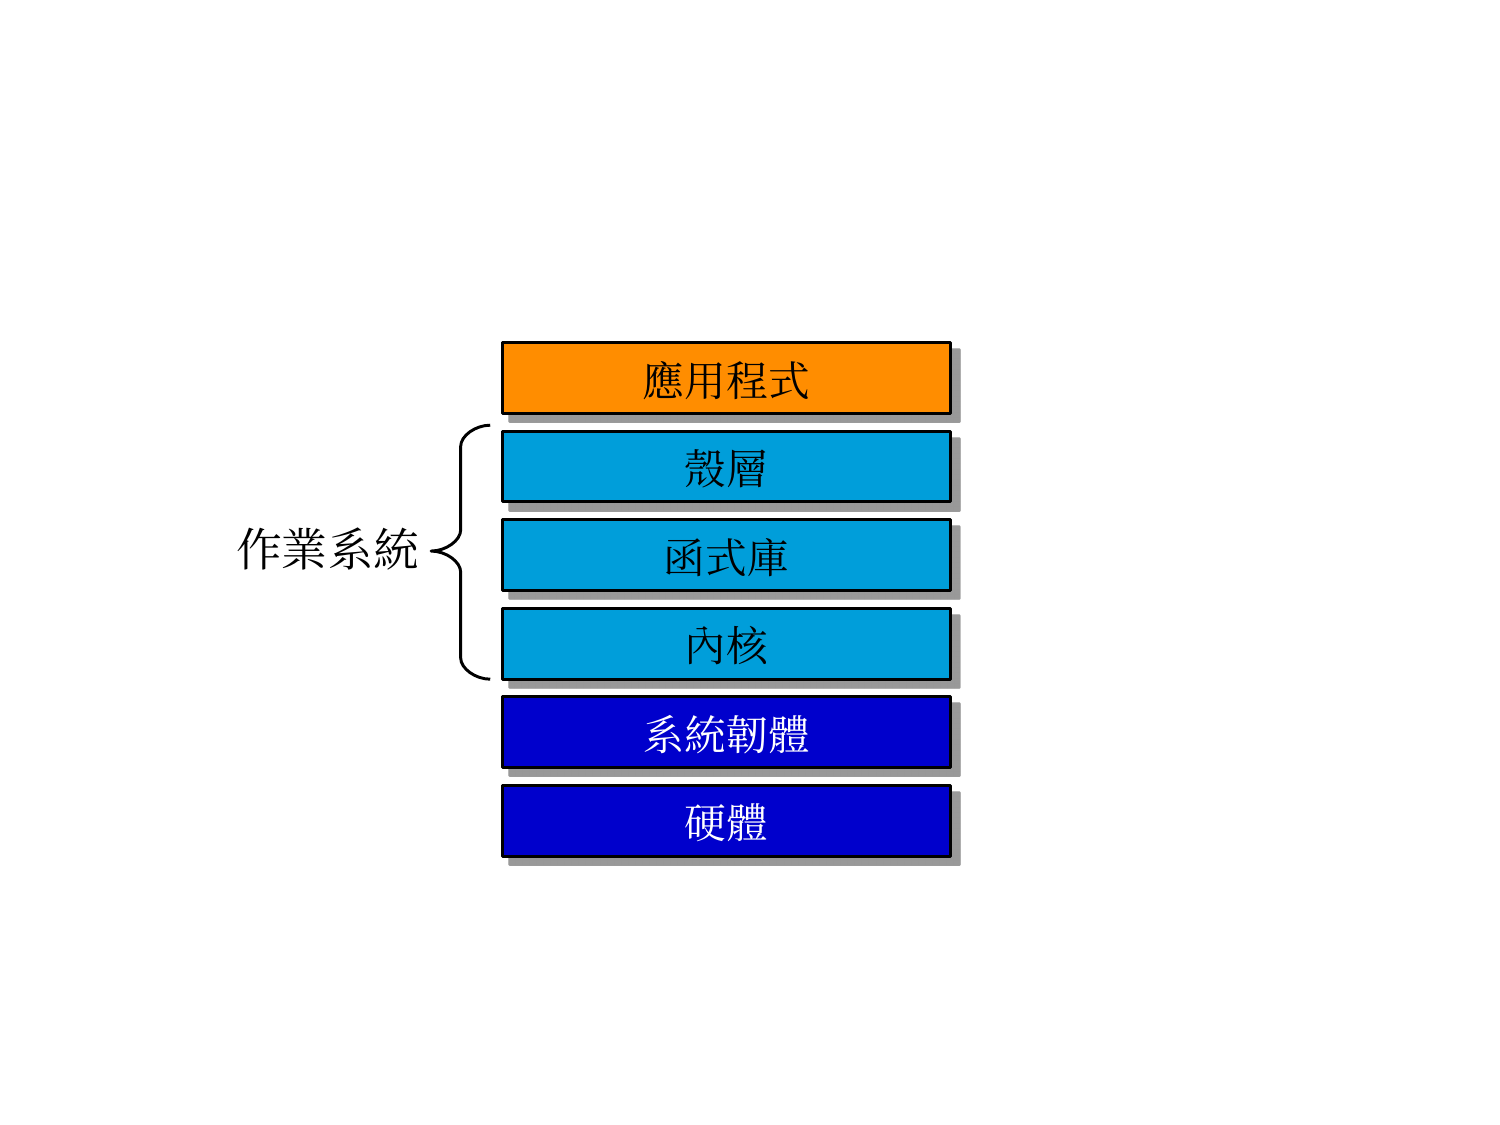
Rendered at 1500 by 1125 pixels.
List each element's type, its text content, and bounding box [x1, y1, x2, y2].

text_box 內核 [502, 608, 951, 680]
text_box 系統韌體 [502, 696, 951, 768]
text_box 應用程式 [502, 342, 951, 414]
text_box 函式庫 [502, 519, 951, 591]
text_box 硬體 [502, 785, 951, 857]
text_box 殼層 [502, 431, 951, 502]
text_box 作業系統 [230, 507, 443, 586]
